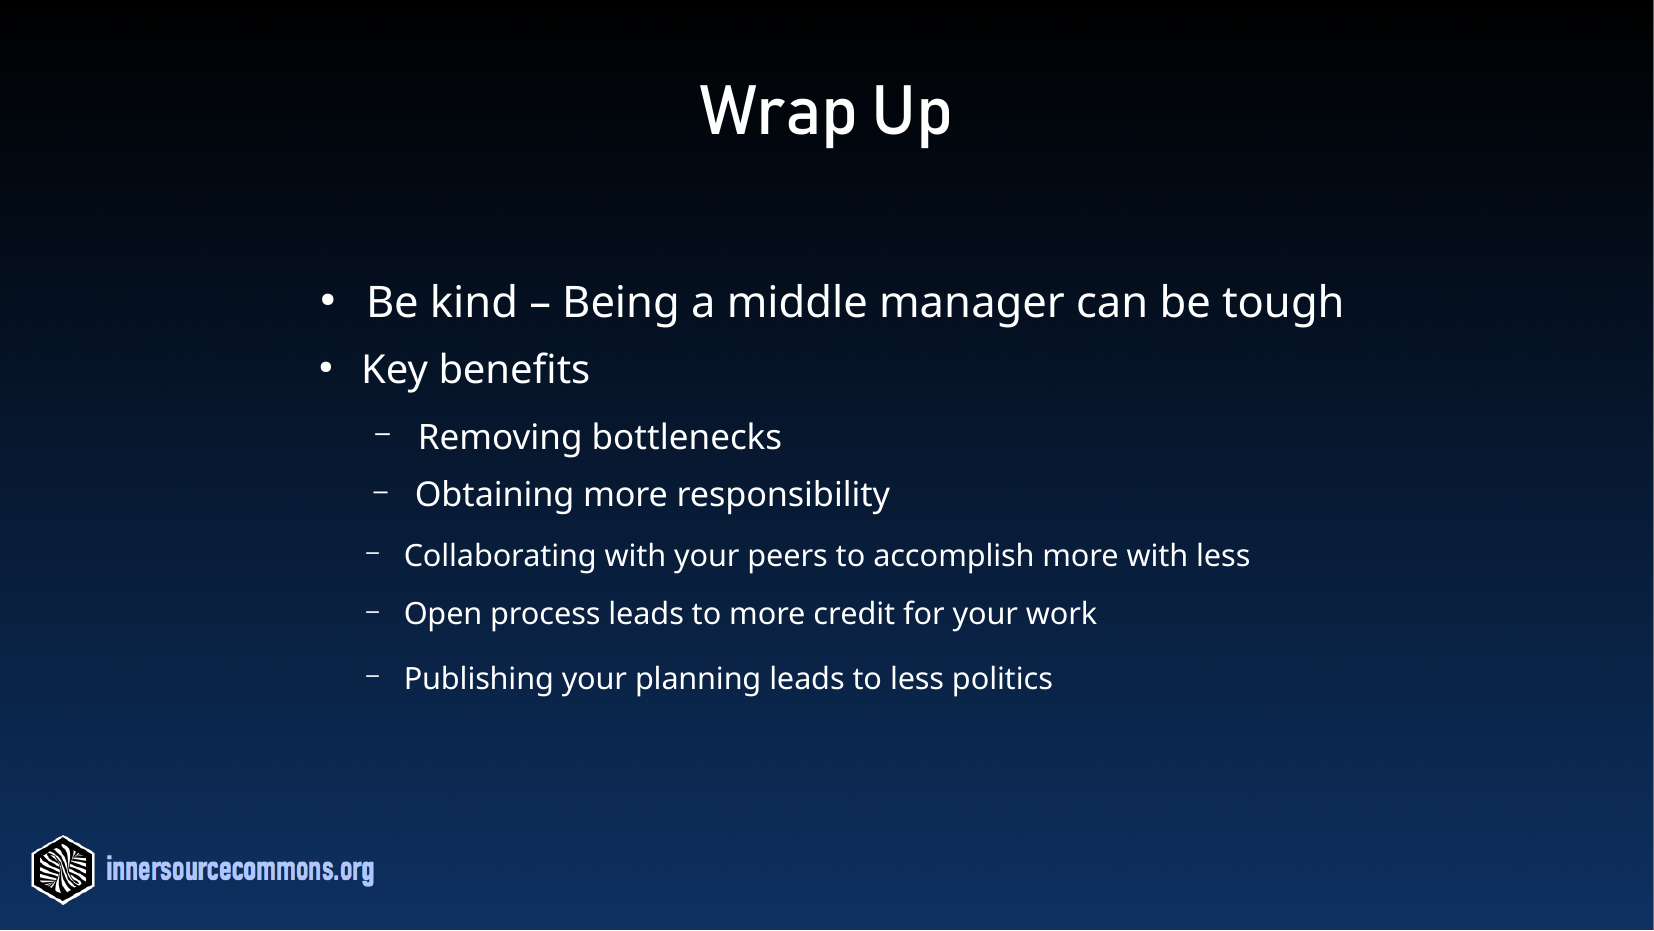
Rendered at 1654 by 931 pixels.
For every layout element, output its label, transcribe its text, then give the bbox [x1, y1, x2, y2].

text_box Obtaining more responsibility [304, 470, 898, 530]
text_box Be kind – Being a middle manager can be tough [304, 270, 1370, 336]
picture [0, 0, 1654, 930]
text_box Publishing your planning leads to less politics [304, 656, 1108, 716]
text_box Key benefits [304, 341, 606, 406]
text_box Collaborating with your peers to accomplish more with less [304, 533, 1320, 593]
title Wrap Up [82, 37, 1571, 193]
text_box Open process leads to more credit for your work [304, 592, 1156, 651]
text_box Removing bottlenecks [304, 411, 794, 470]
